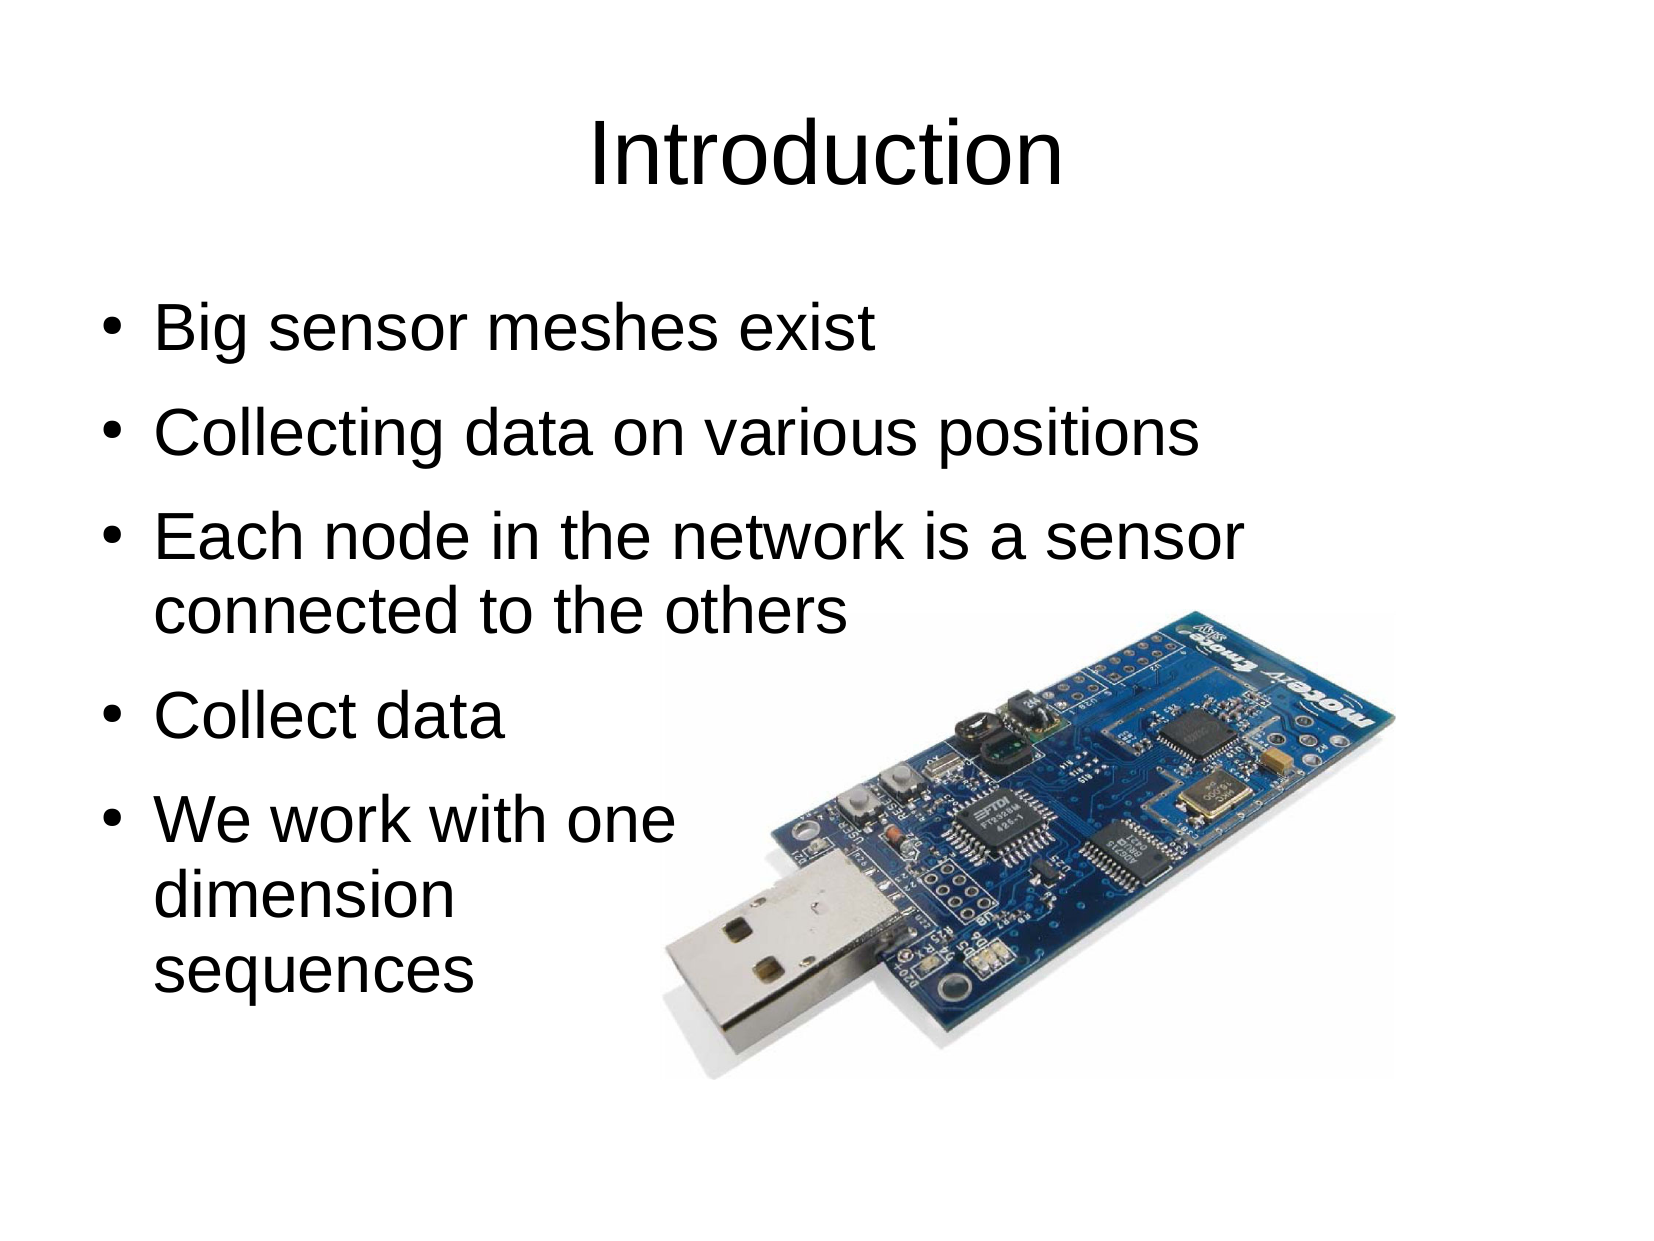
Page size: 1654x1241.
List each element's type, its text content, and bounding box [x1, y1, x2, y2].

title Introduction [82, 49, 1571, 257]
picture [660, 609, 1396, 1081]
list Big sensor meshes exist Collecting data on various positions Each node in the network is a sensor connected to the others Collect data We work with one dimension sequences [82, 290, 1366, 1010]
